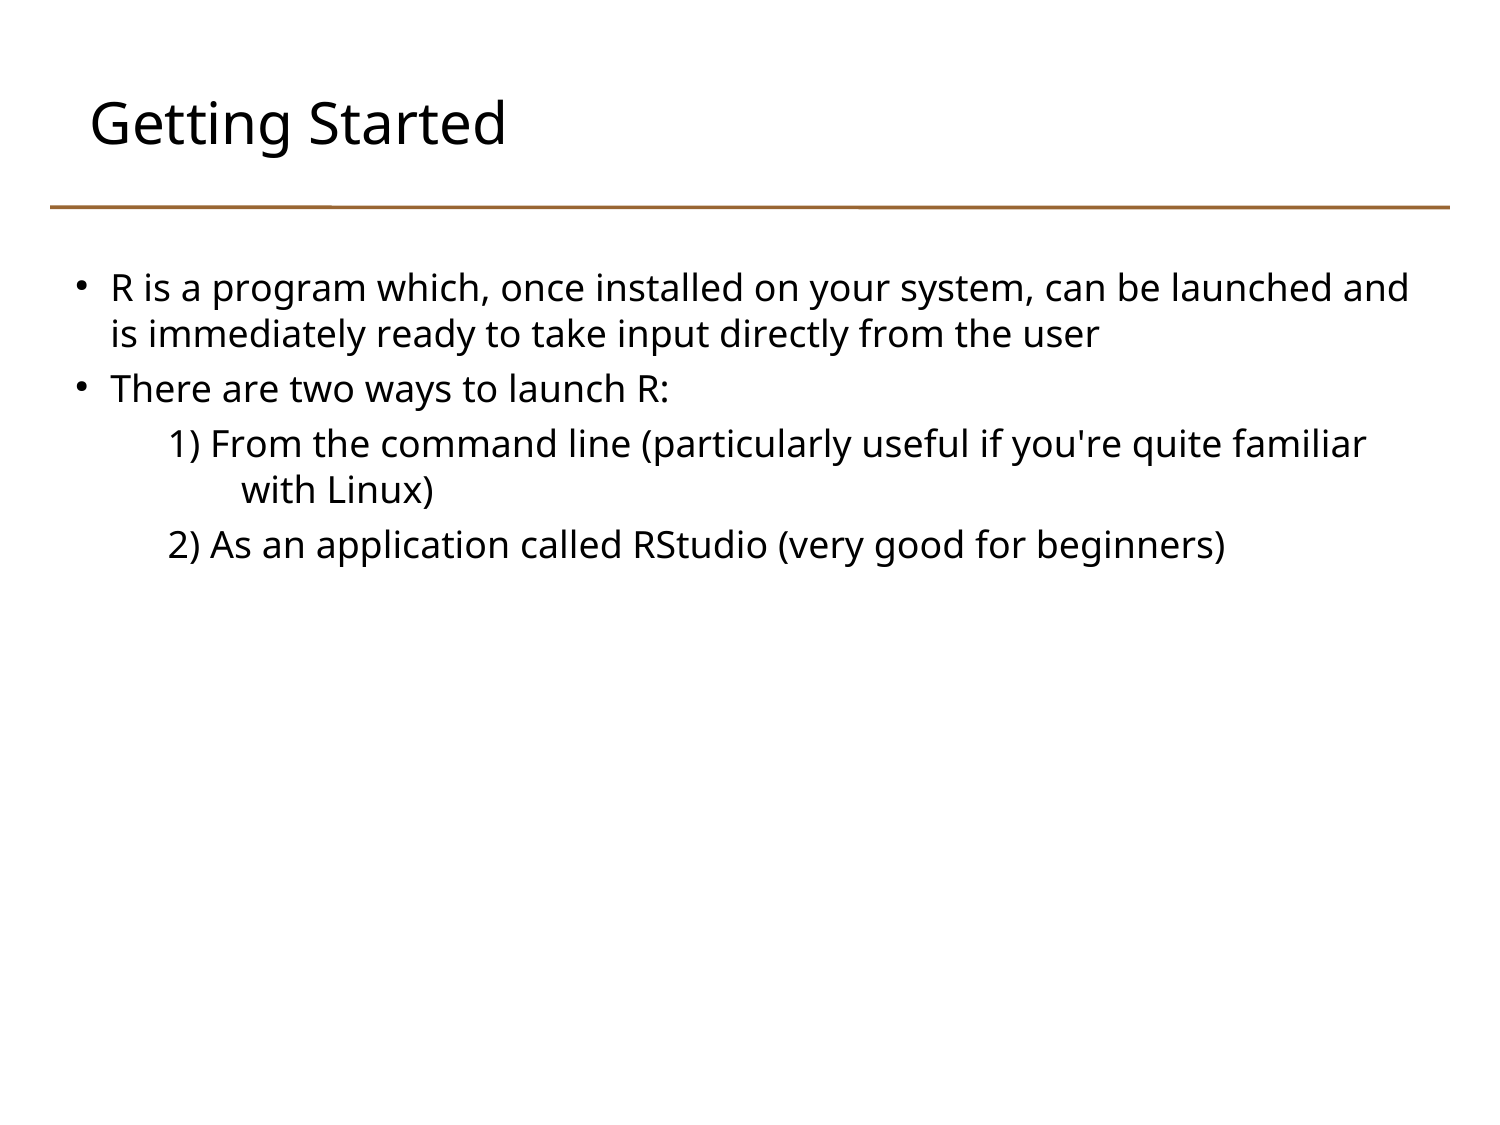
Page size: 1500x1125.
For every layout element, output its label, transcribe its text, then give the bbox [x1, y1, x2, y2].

list R is a program which, once installed on your system, can be launched and is immediately ready to take input directly from the user There are two ways to launch R: From the command line (particularly useful if you're quite familiar with Linux) As an application called RStudio (very good for beginners) [75, 263, 1422, 1006]
text_box Getting Started [75, 26, 1425, 215]
